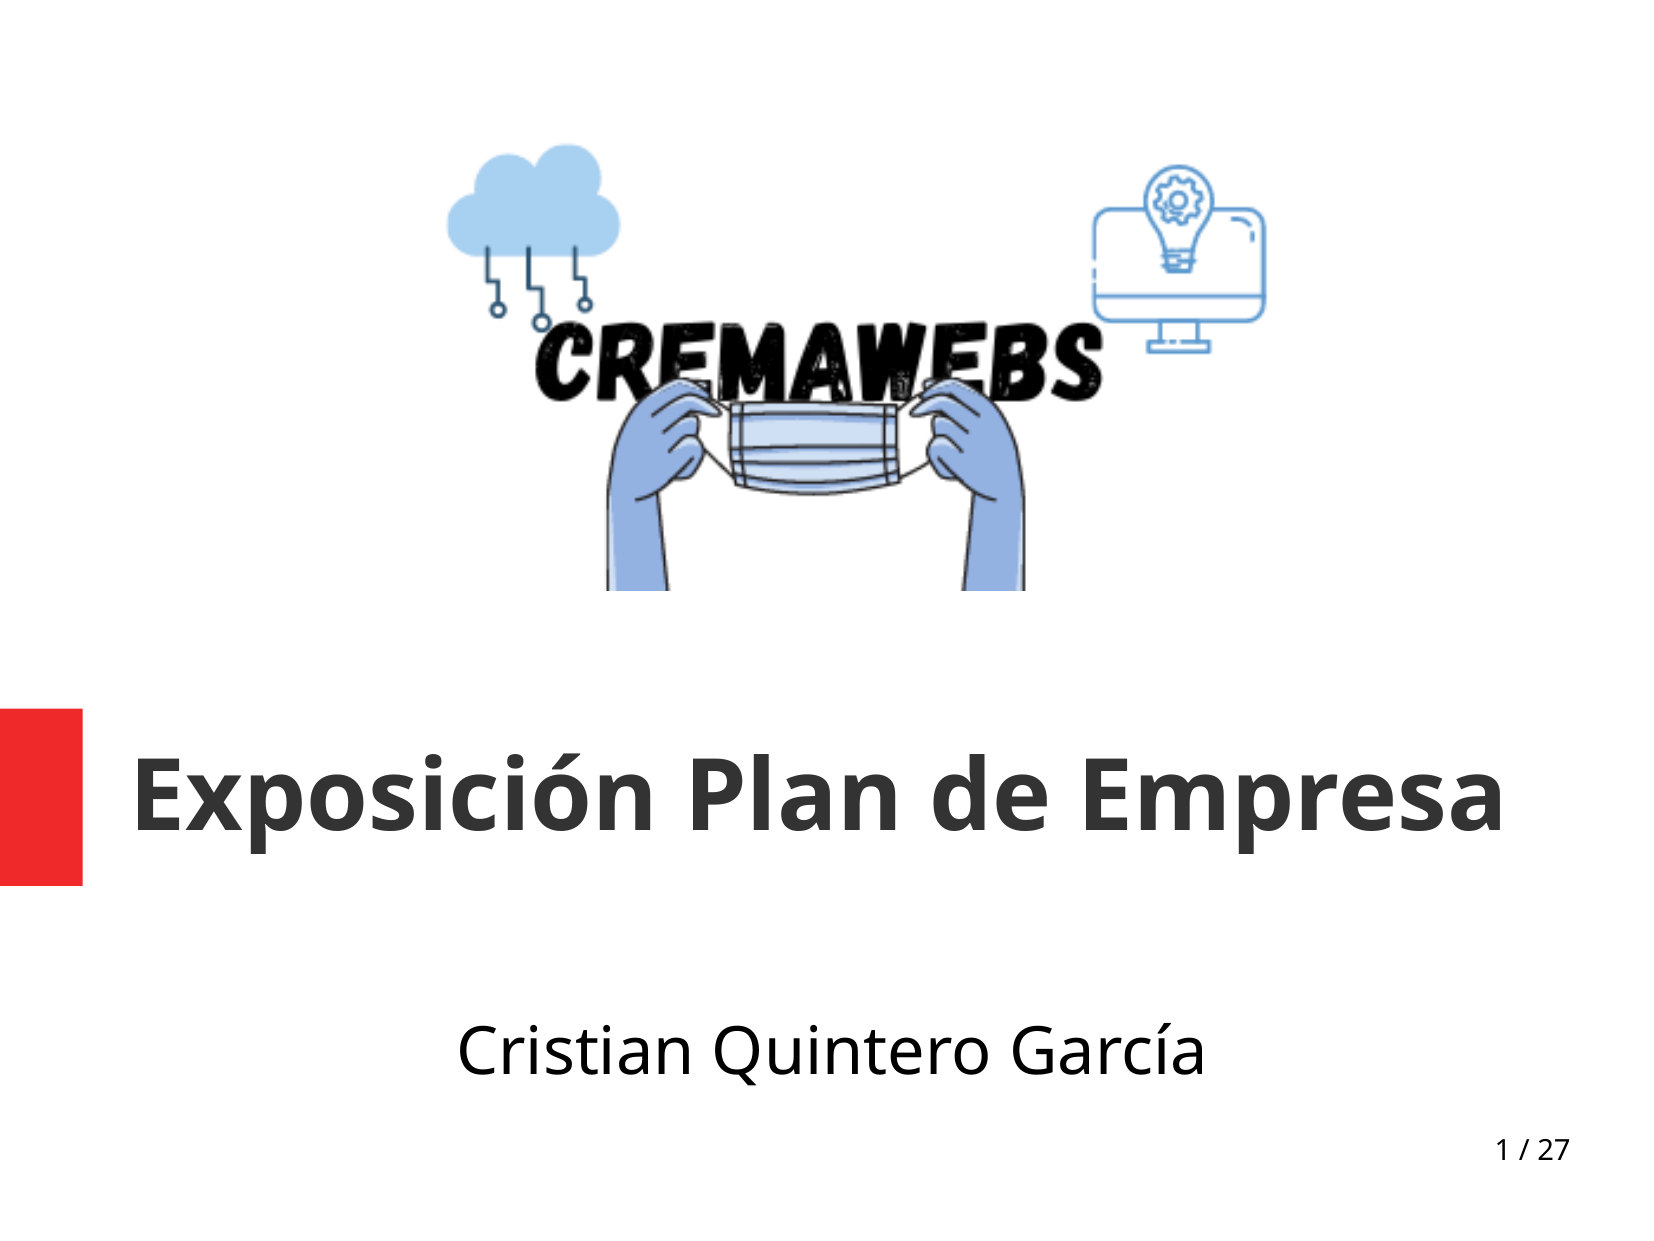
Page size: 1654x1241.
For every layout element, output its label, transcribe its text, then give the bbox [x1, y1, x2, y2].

title Exposición Plan de Empresa [129, 655, 1536, 928]
subtitle Cristian Quintero García [129, 968, 1536, 1130]
picture [113, 118, 1532, 591]
